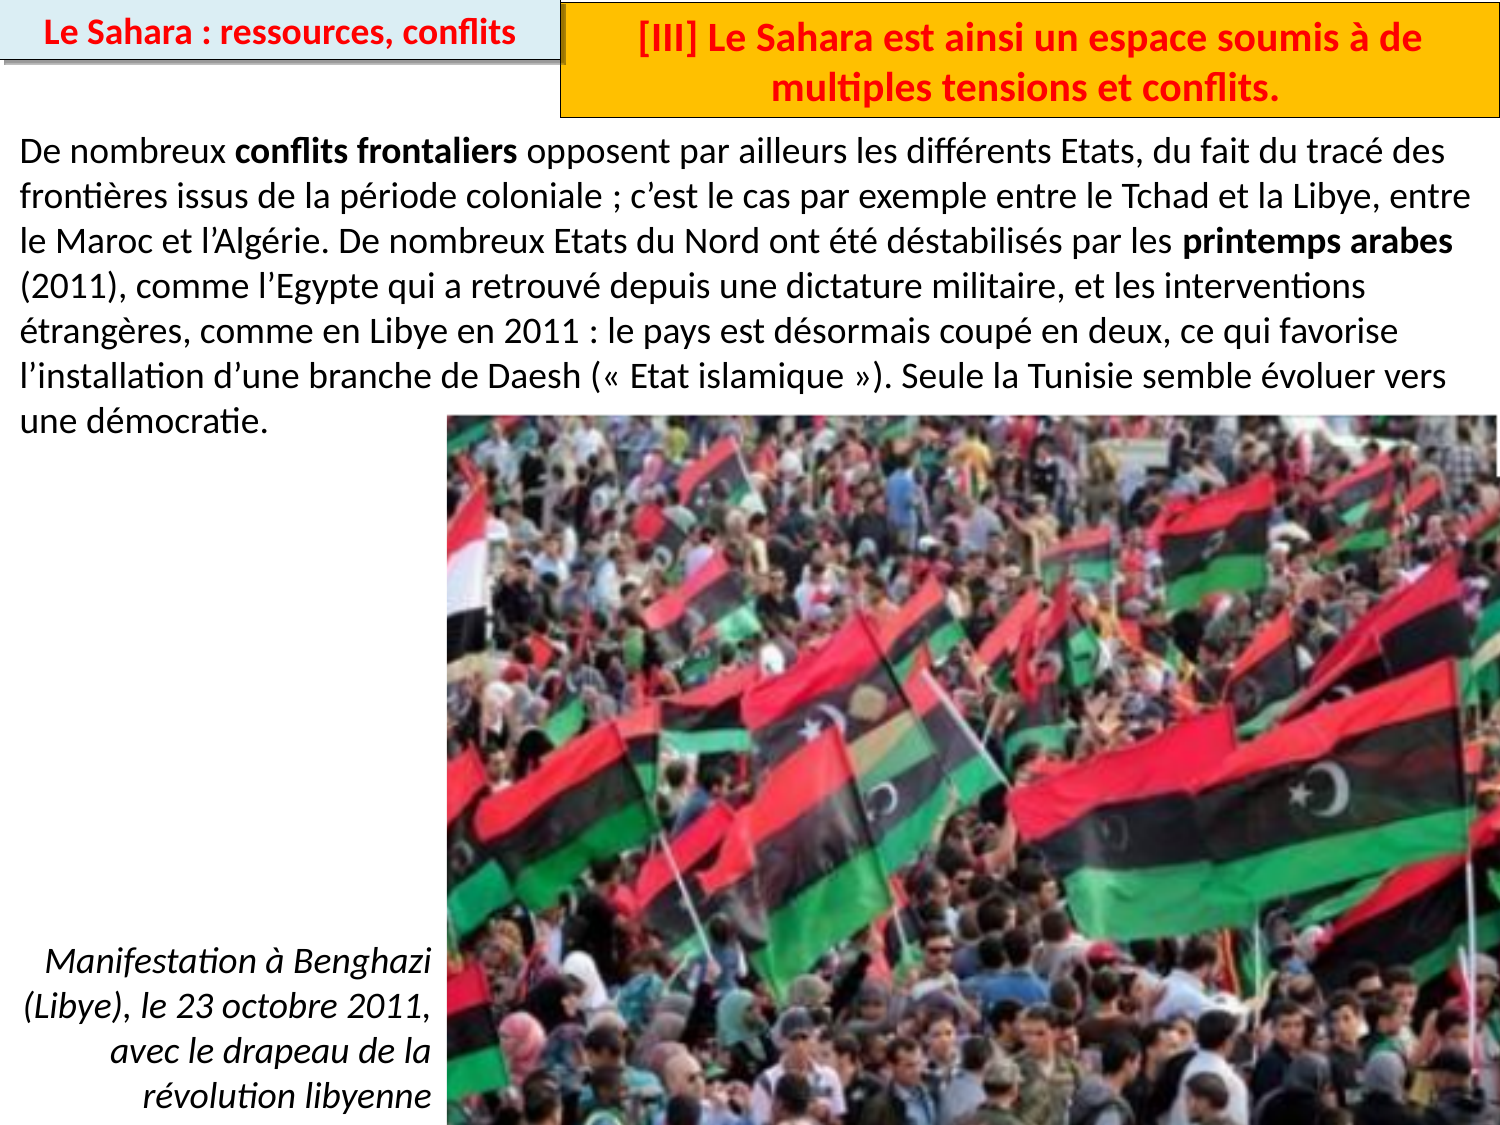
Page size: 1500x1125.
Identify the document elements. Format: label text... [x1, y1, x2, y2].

picture [446, 408, 1500, 1125]
text_box Le Sahara : ressources, conflits [0, 0, 561, 60]
text_box [III] Le Sahara est ainsi un espace soumis à de multiples tensions et conflits. [560, 2, 1500, 118]
text_box De nombreux conflits frontaliers opposent par ailleurs les différents Etats, du fait du tracé des frontières issus de la période coloniale ; c’est le cas par exemple entre le Tchad et la Libye, entre le Maroc et l’Algérie. De nombreux Etats du Nord ont été déstabilisés par les printemps arabes (2011), comme l’Egypte qui a retrouvé depuis une dictature militaire, et les interventions étrangères, comme en Libye en 2011 : le pays est désormais coupé en deux, ce qui favorise l’installation d’une branche de Daesh (« Etat islamique »). Seule la Tunisie semble évoluer vers une démocratie. [4, 118, 1500, 449]
text_box Manifestation à Benghazi (Libye), le 23 octobre 2011, avec le drapeau de la révolution libyenne [0, 928, 447, 1124]
